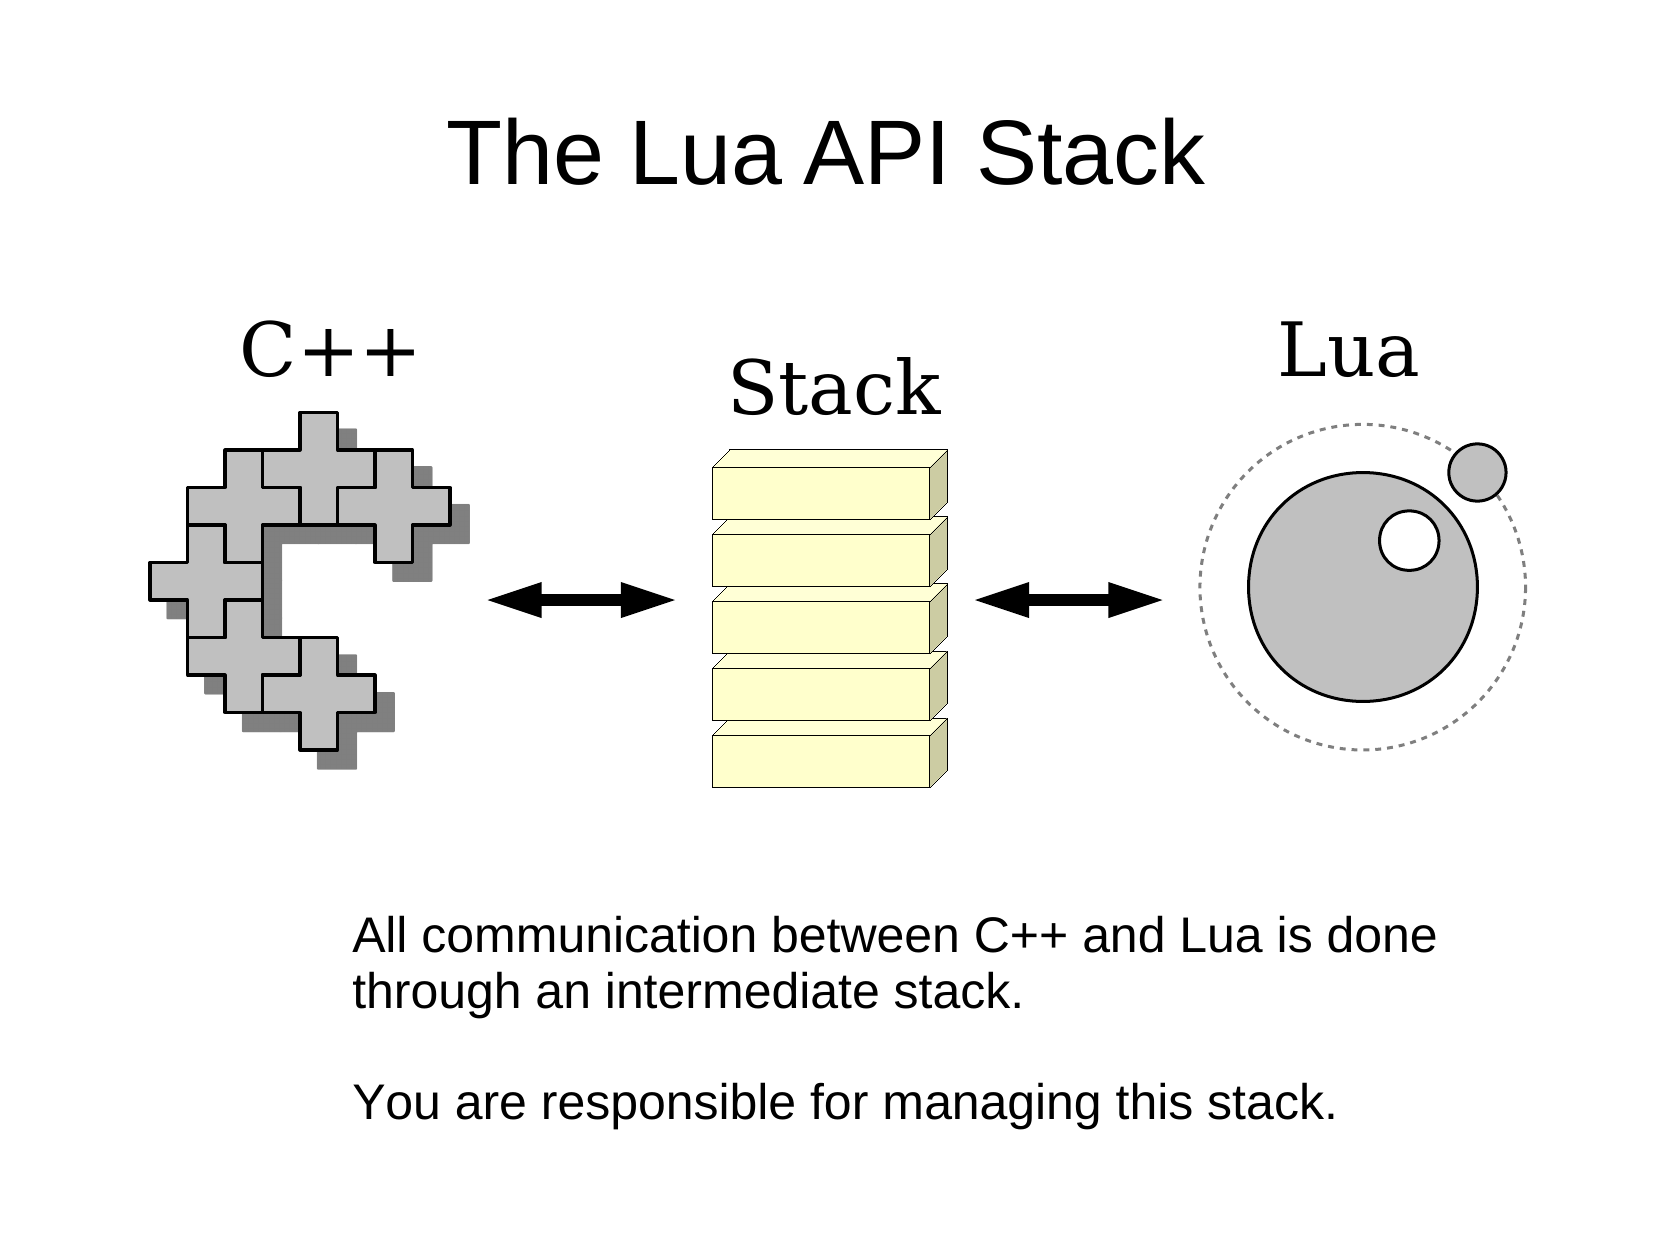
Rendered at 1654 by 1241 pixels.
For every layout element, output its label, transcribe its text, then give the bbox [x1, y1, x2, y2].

text_box Lua [1263, 300, 1526, 403]
text_box [712, 449, 948, 520]
text_box [712, 516, 948, 587]
text_box [438, 487, 451, 526]
text_box [150, 487, 225, 676]
text_box [712, 583, 948, 654]
text_box [712, 718, 948, 788]
title The Lua API Stack [82, 56, 1571, 250]
text_box Stack [712, 337, 957, 440]
text_box All communication between C++ and Lua is done through an intermediate stack. You are responsible for managing this stack. [337, 900, 1576, 1138]
text_box [1248, 472, 1478, 702]
text_box [1448, 443, 1507, 502]
text_box C++ [225, 300, 438, 761]
text_box [712, 651, 948, 721]
